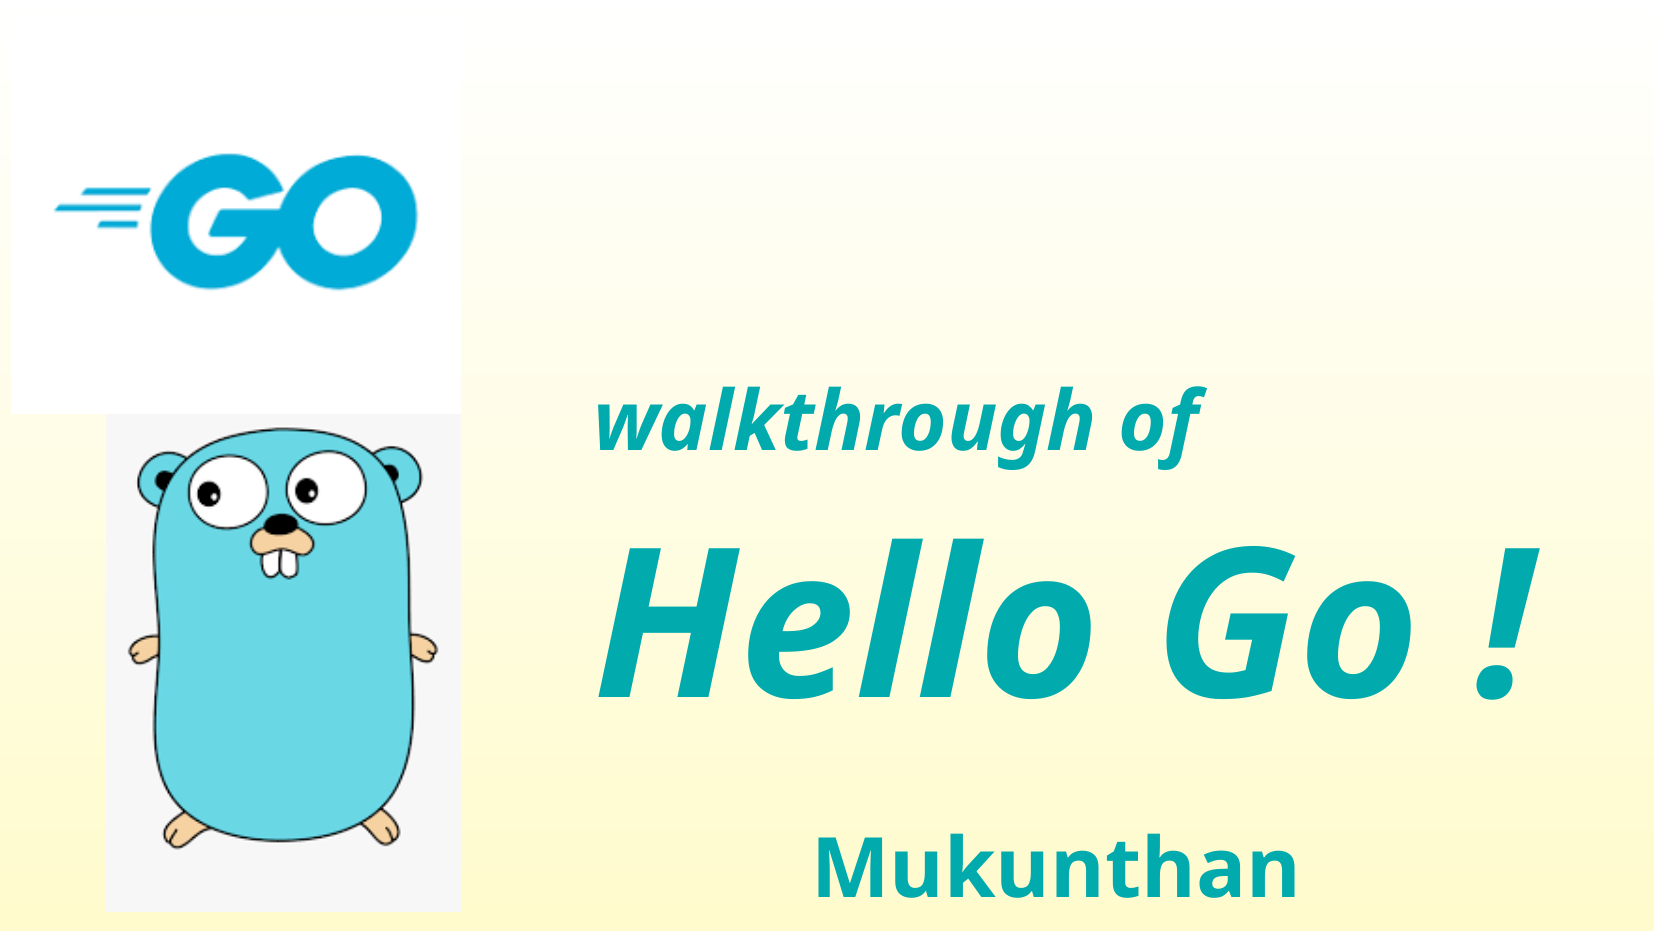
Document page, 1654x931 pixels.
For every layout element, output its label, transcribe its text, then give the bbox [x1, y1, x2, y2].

picture [11, 17, 461, 913]
text_box walkthrough of Hello Go ! [578, 354, 1619, 696]
text_box Mukunthan Ragavan [796, 801, 1630, 910]
